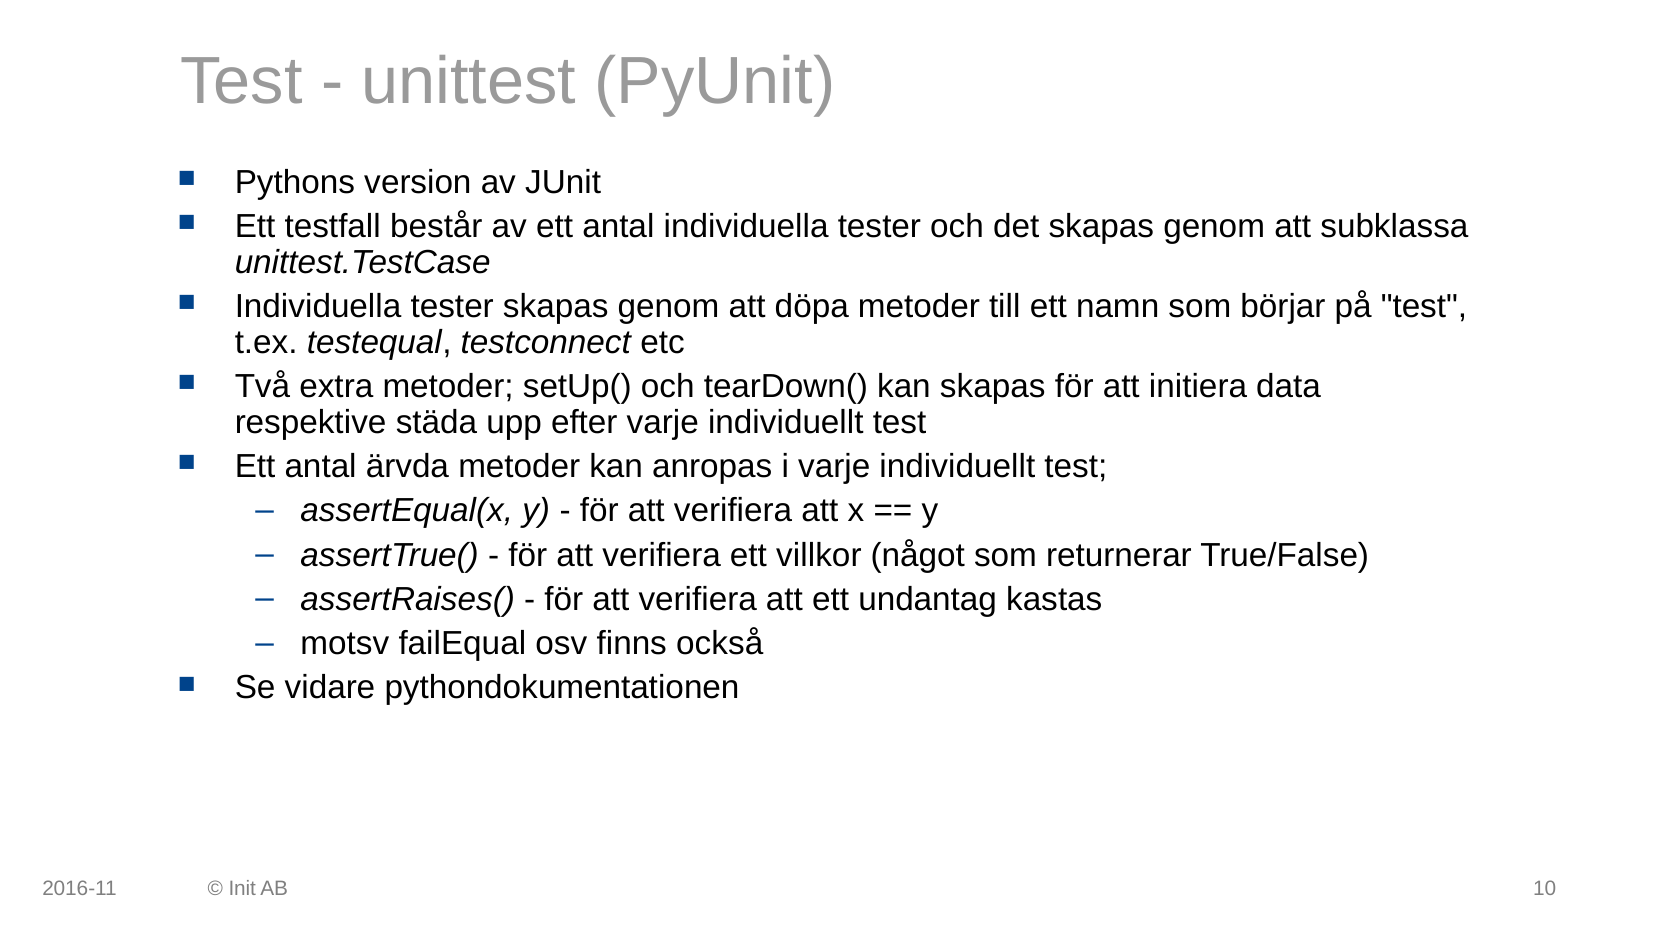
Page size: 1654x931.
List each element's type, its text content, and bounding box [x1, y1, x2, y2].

text_box Test - unittest (PyUnit) [165, 0, 1489, 125]
text_box © Init AB [192, 857, 1461, 908]
text_box Pythons version av JUnit Ett testfall består av ett antal individuella tester och det skapas genom att subklassa unittest.TestCase Individuella tester skapas genom att döpa metoder till ett namn som börjar på "test", t.ex. testequal, testconnect etc Två extra metoder; setUp() och tearDown() kan skapas för att initiera data respektive städa upp efter varje individuellt test Ett antal ärvda metoder kan anropas i varje individuellt test; assertEqual(x, y) - för att verifiera att x == y assertTrue() - för att verifiera ett villkor (något som returnerar True/False) assertRaises() - för att verifiera att ett undantag kastas motsv failEqual osv finns också Se vidare pythondokumentationen [165, 156, 1489, 796]
text_box 2016-11 [27, 857, 166, 908]
text_box <nummer> [1488, 857, 1571, 908]
